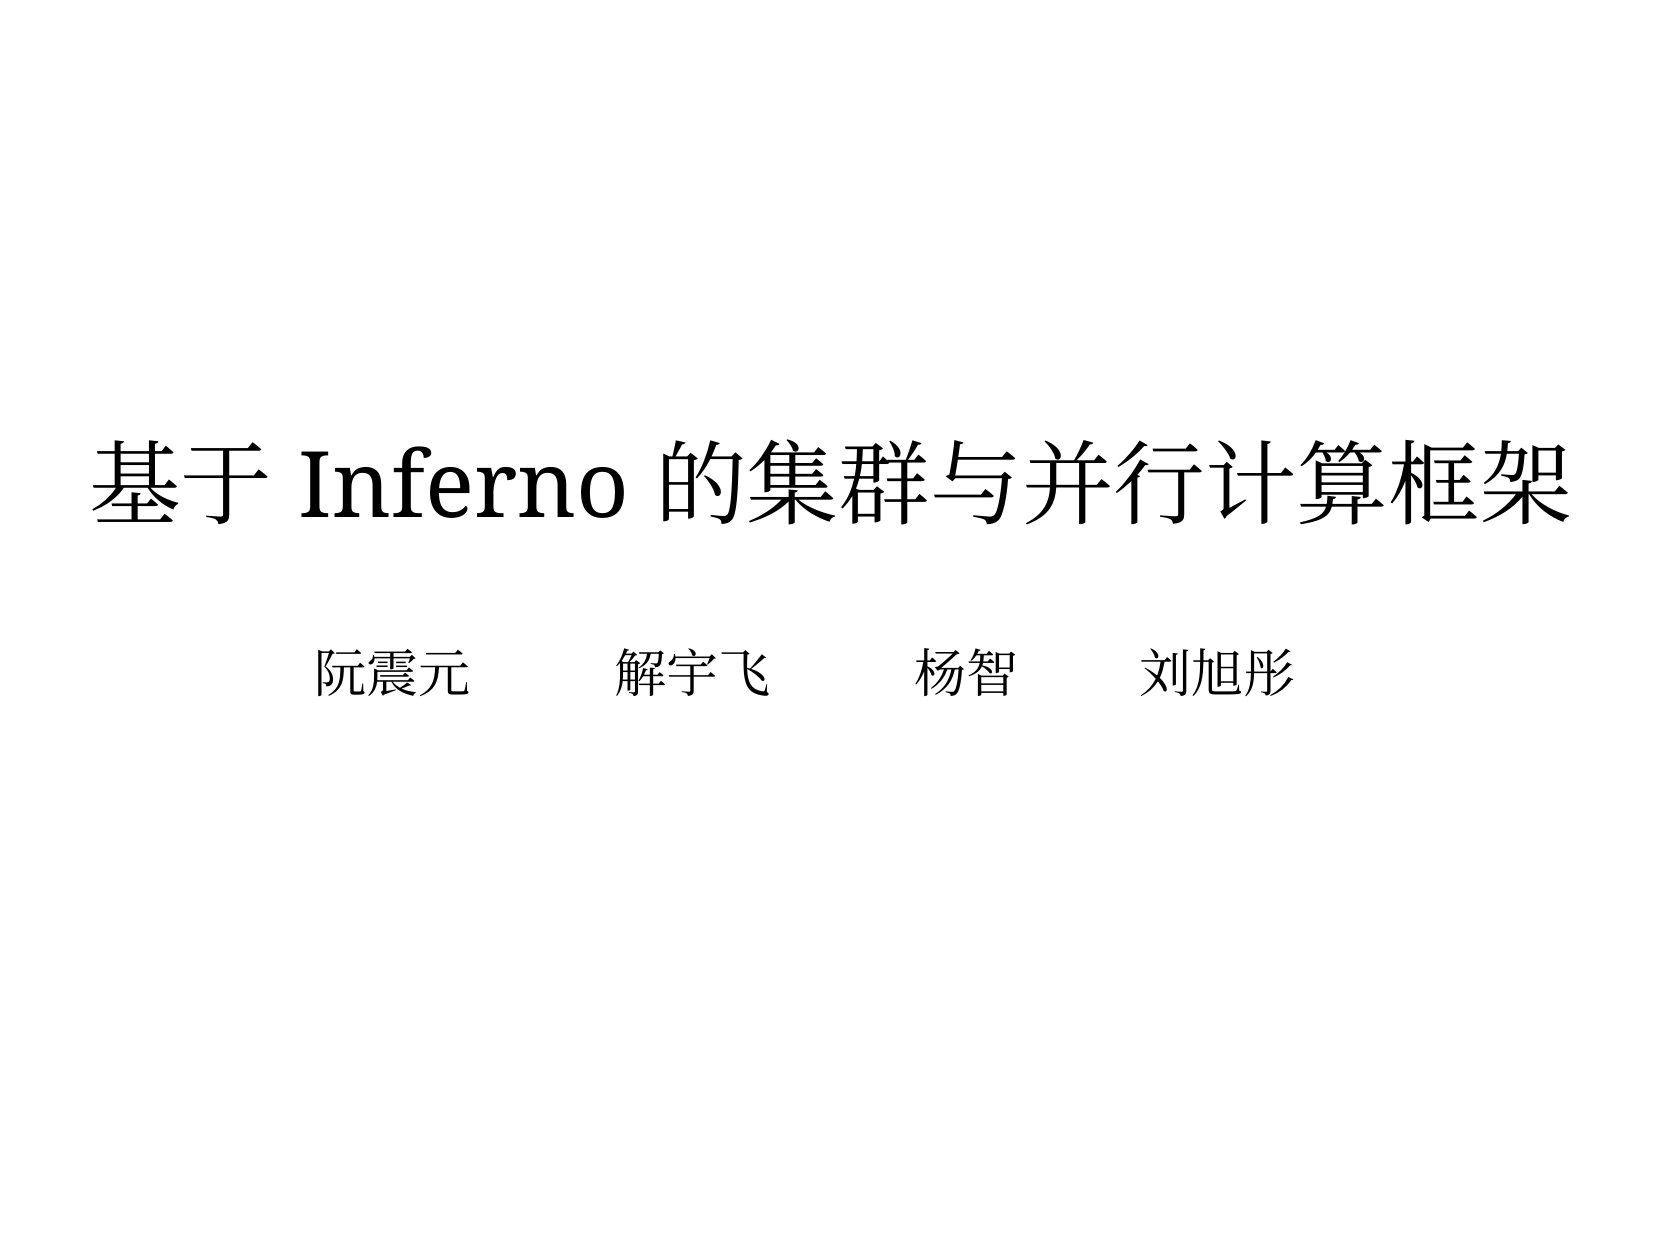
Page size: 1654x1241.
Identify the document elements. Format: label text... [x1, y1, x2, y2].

text_box 阮震元 解宇飞 杨智 刘旭彤 [300, 625, 1426, 811]
title 基于Inferno的集群与并行计算框架 [86, 375, 1576, 583]
